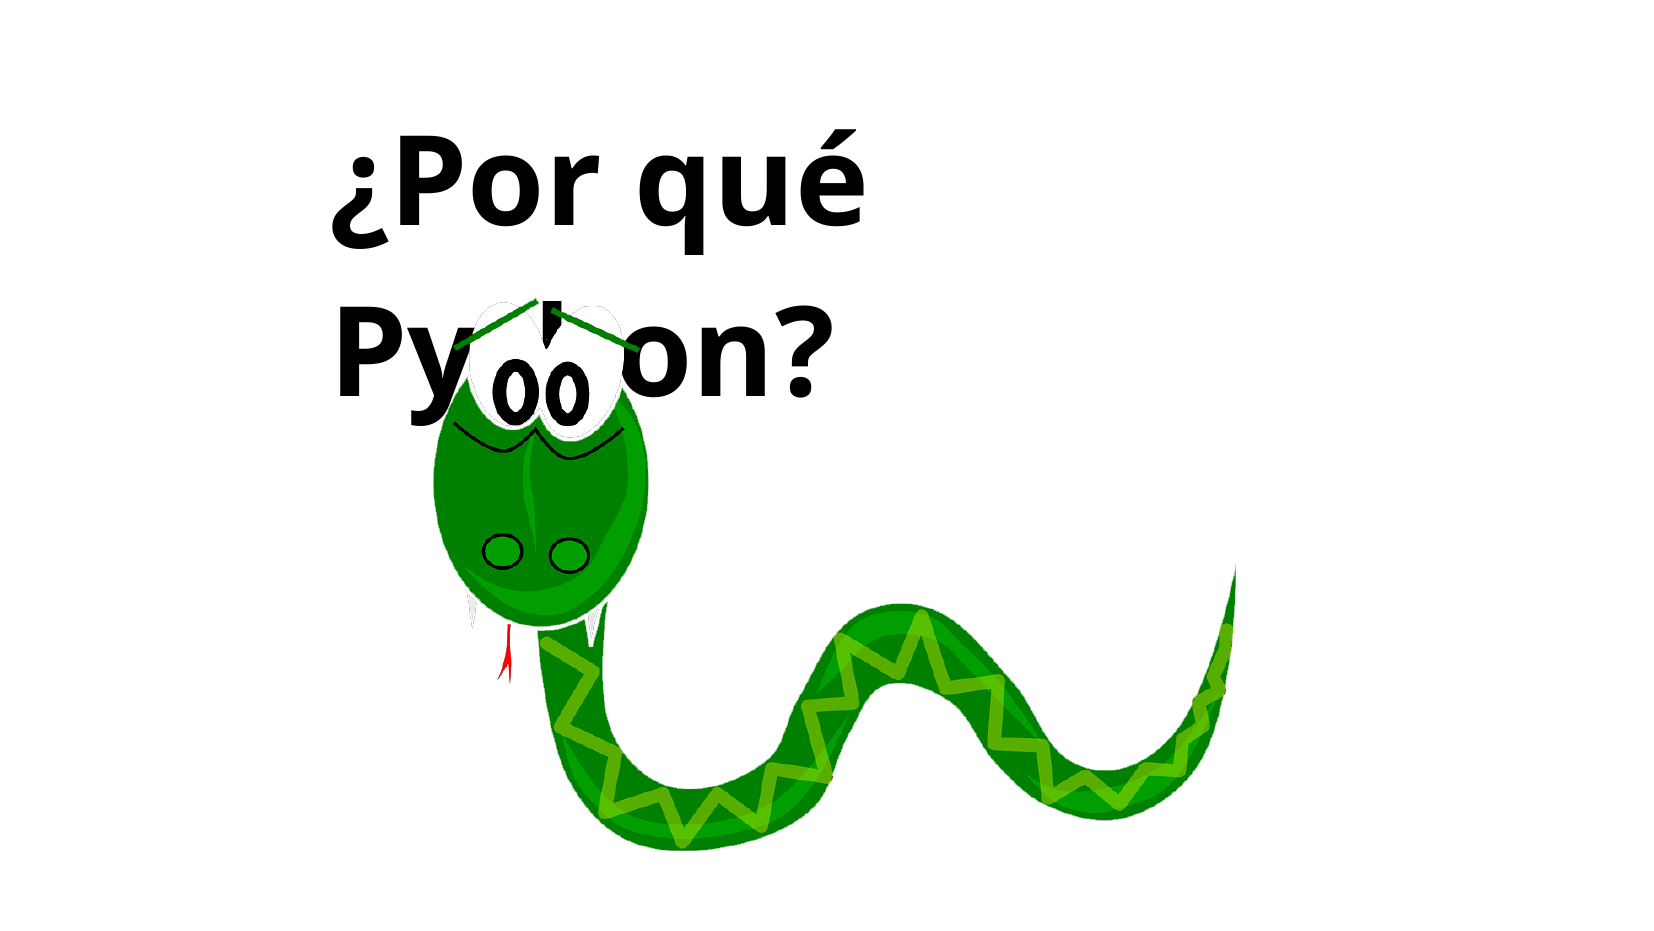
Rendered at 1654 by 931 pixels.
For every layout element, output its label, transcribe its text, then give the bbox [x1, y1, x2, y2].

text_box ¿Por qué Python? [314, 84, 1339, 234]
picture [432, 296, 1236, 851]
